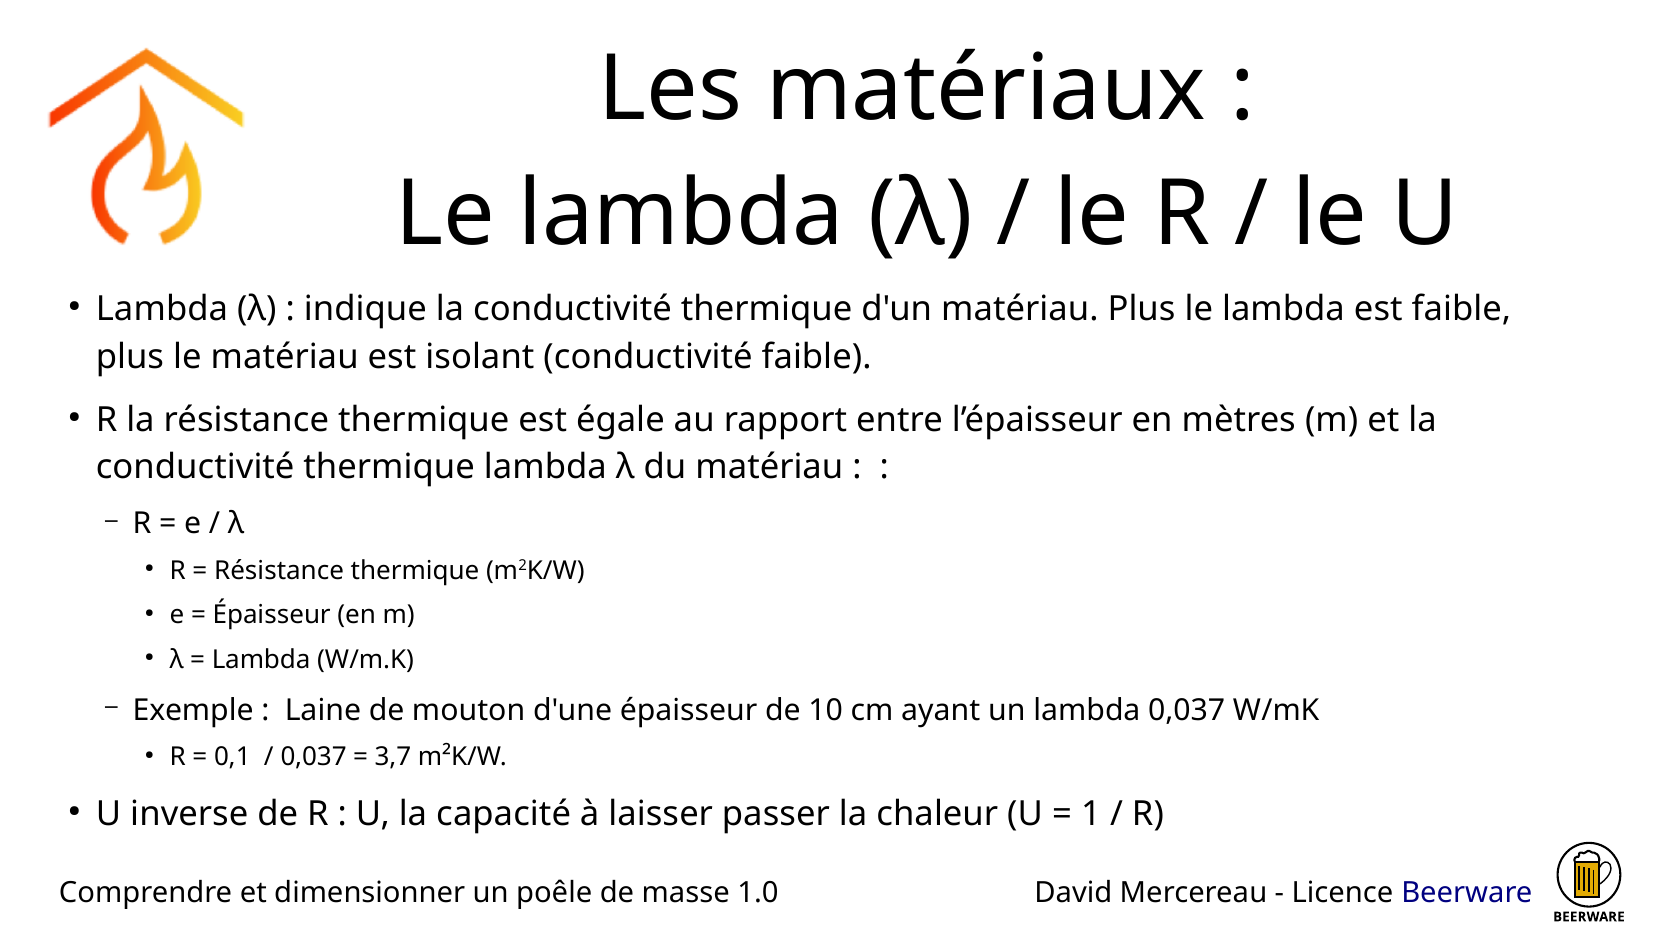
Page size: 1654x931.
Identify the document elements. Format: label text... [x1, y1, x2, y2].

list Lambda (λ) : indique la conductivité thermique d'un matériau. Plus le lambda est faible, plus le matériau est isolant (conductivité faible). R la résistance thermique est égale au rapport entre l’épaisseur en mètres (m) et la conductivité thermique lambda λ du matériau : : R = e / λ R = Résistance thermique (m2K/W) e = Épaisseur (en m) λ = Lambda (W/m.K) Exemple : Laine de mouton d'une épaisseur de 10 cm ayant un lambda 0,037 W/mK R = 0,1 / 0,037 = 3,7 m²K/W. U inverse de R : U, la capacité à laisser passer la chaleur (U = 1 / R) [59, 283, 1583, 839]
title 🧱️ Les matériaux : Le lambda (λ) / le R / le U [271, 39, 1583, 254]
picture [47, 47, 246, 246]
